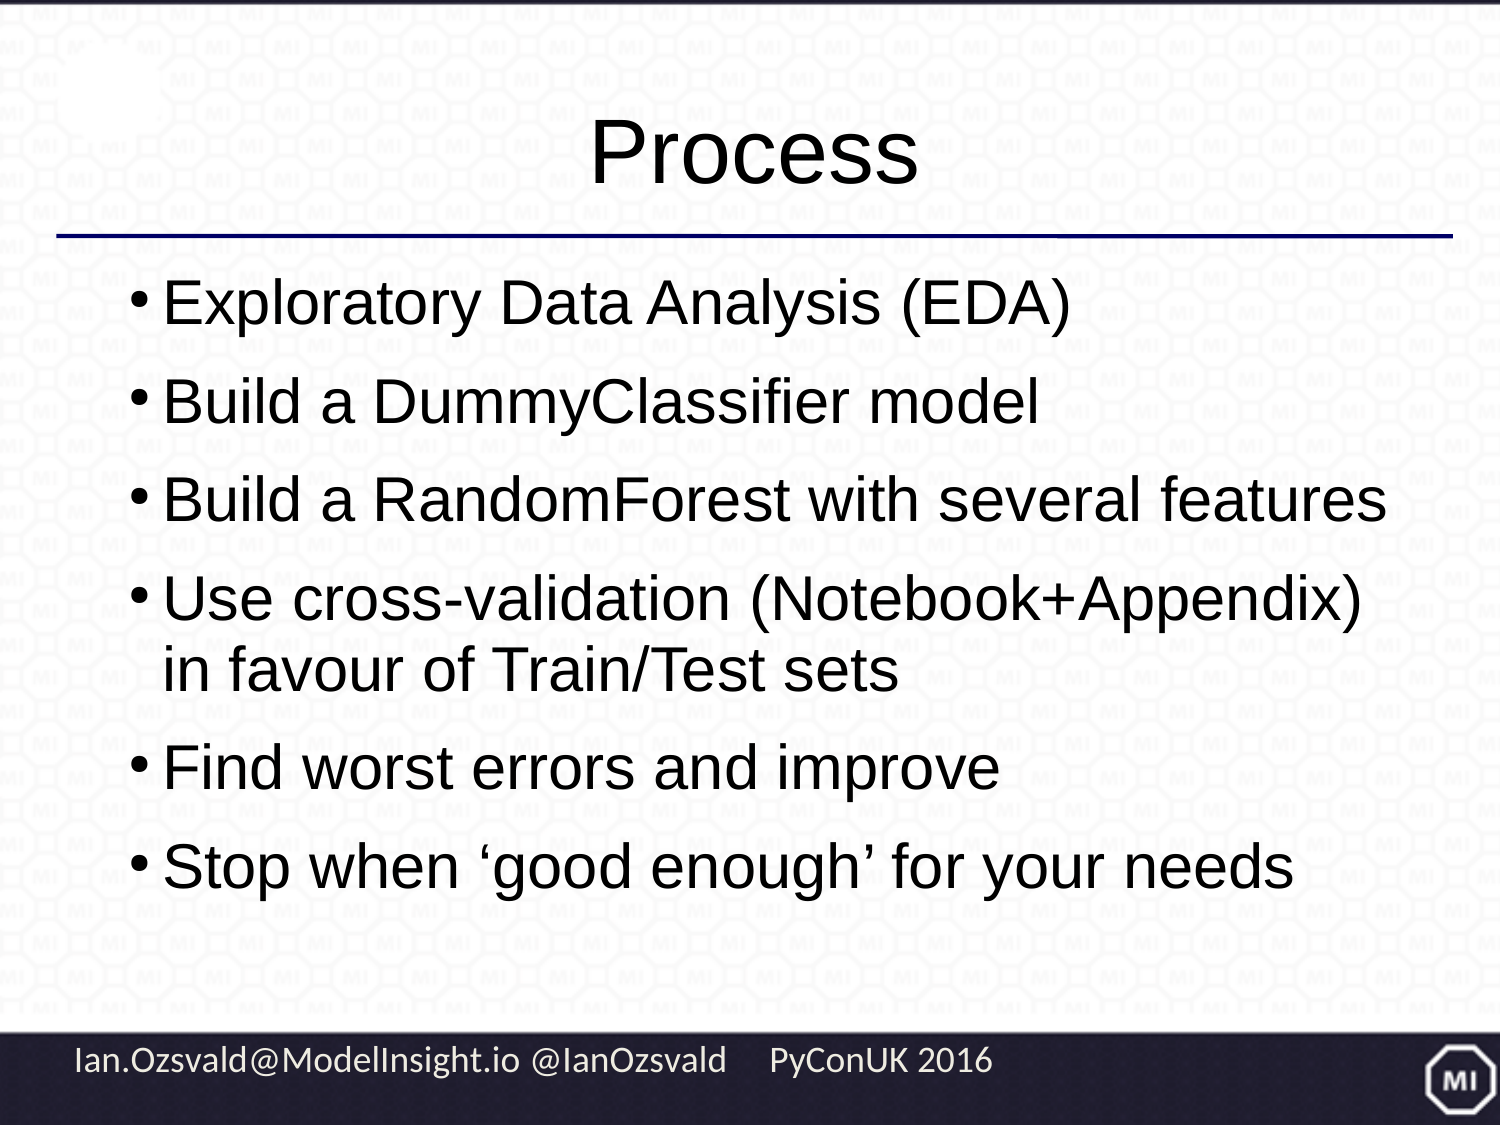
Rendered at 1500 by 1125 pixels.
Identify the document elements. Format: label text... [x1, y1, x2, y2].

picture [0, 0, 1500, 1125]
title Process [56, 59, 1453, 247]
list Exploratory Data Analysis (EDA) Build a DummyClassifier model Build a RandomForest with several features Use cross-validation (Notebook+Appendix) in favour of Train/Test sets Find worst errors and improve Stop when ‘good enough’ for your needs [75, 263, 1395, 916]
